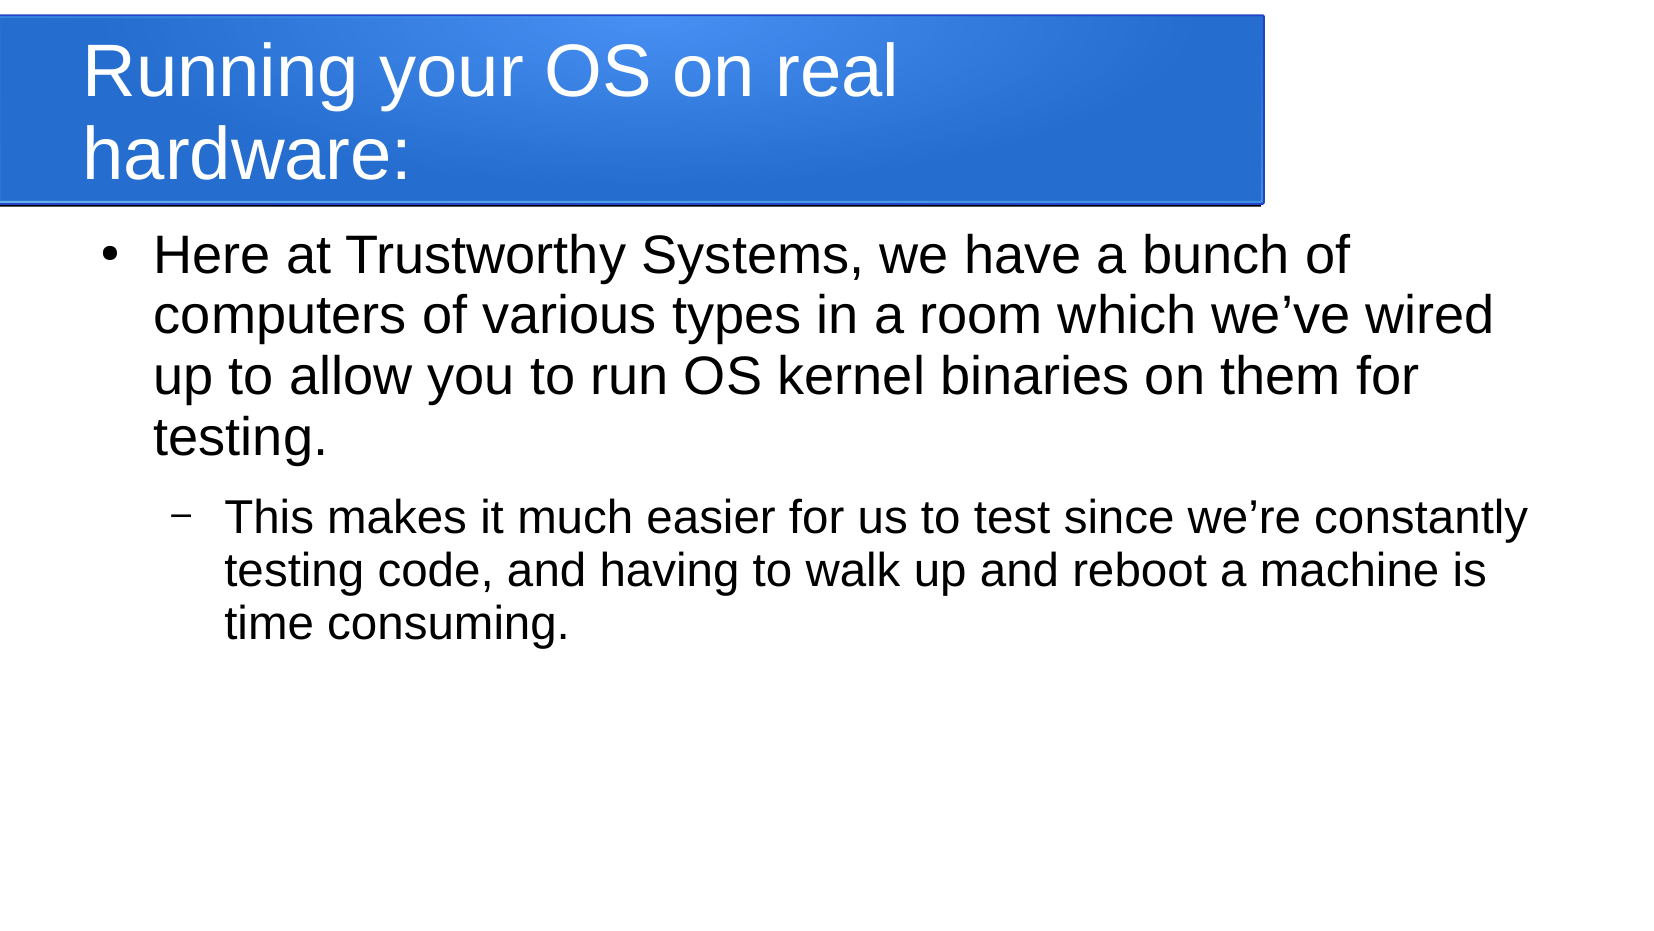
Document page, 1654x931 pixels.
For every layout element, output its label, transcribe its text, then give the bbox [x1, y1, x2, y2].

title Running your OS on real hardware: [82, 29, 1235, 196]
list Here at Trustworthy Systems, we have a bunch of computers of various types in a room which we’ve wired up to allow you to run OS kernel binaries on them for testing. This makes it much easier for us to test since we’re constantly testing code, and having to walk up and reboot a machine is time consuming. [82, 224, 1571, 764]
